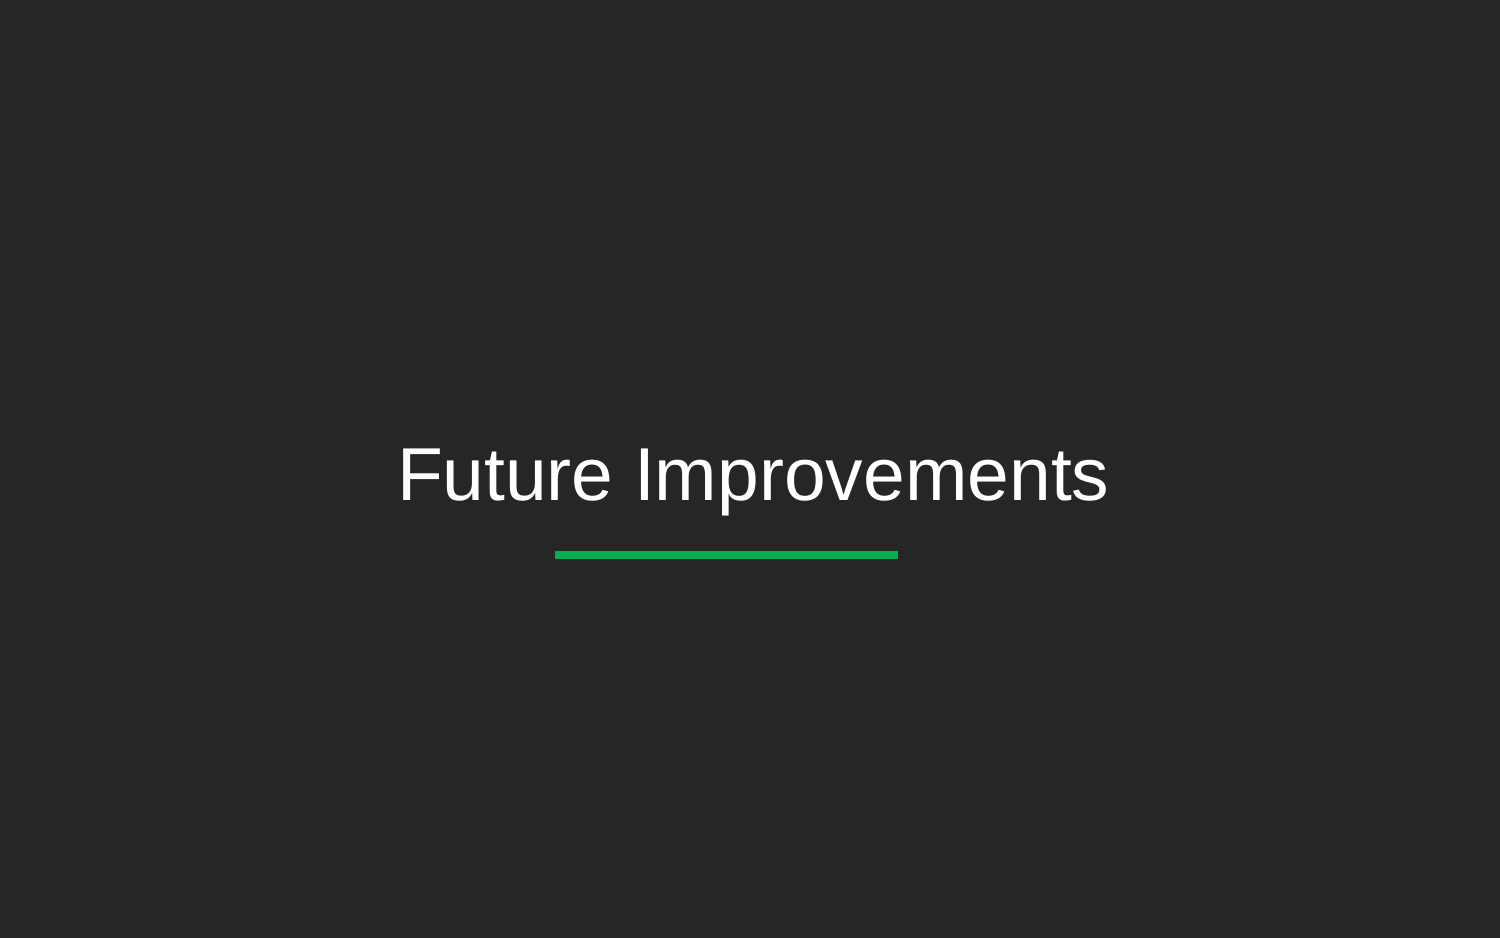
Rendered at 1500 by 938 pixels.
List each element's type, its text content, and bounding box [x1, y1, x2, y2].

text_box Future Improvements [366, 425, 1146, 524]
